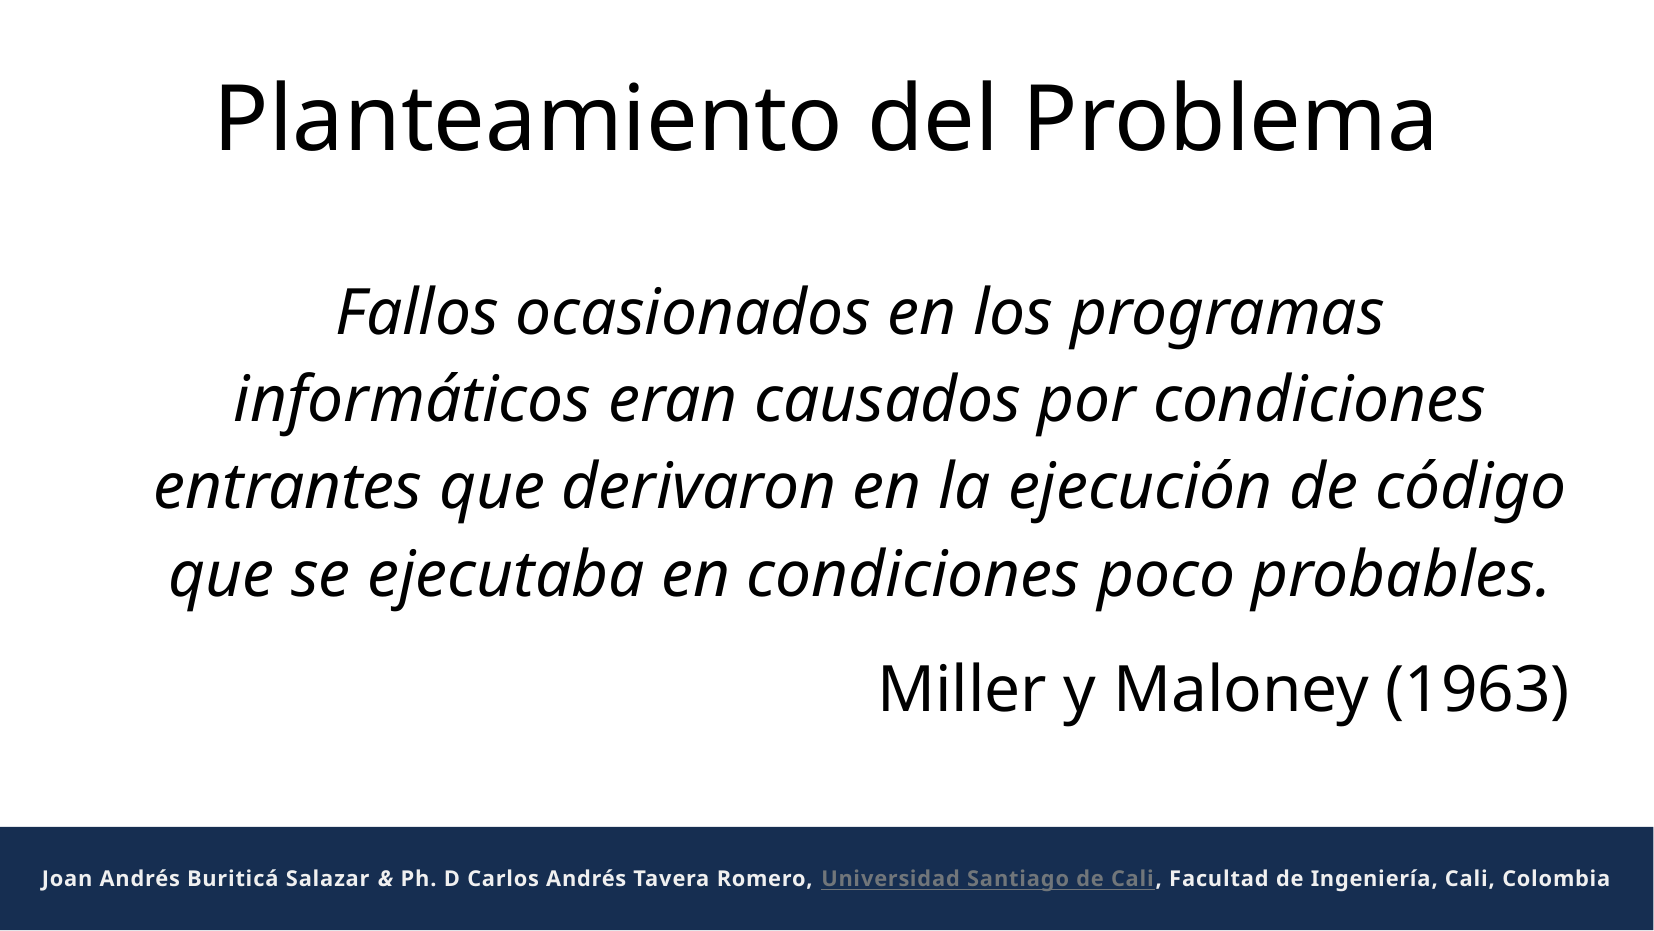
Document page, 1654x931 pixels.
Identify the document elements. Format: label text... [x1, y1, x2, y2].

list Fallos ocasionados en los programas informáticos eran causados por condiciones entrantes que derivaron en la ejecución de código que se ejecutaba en condiciones poco probables. Miller y Maloney (1963) [82, 265, 1571, 740]
title Planteamiento del Problema [82, 37, 1571, 193]
